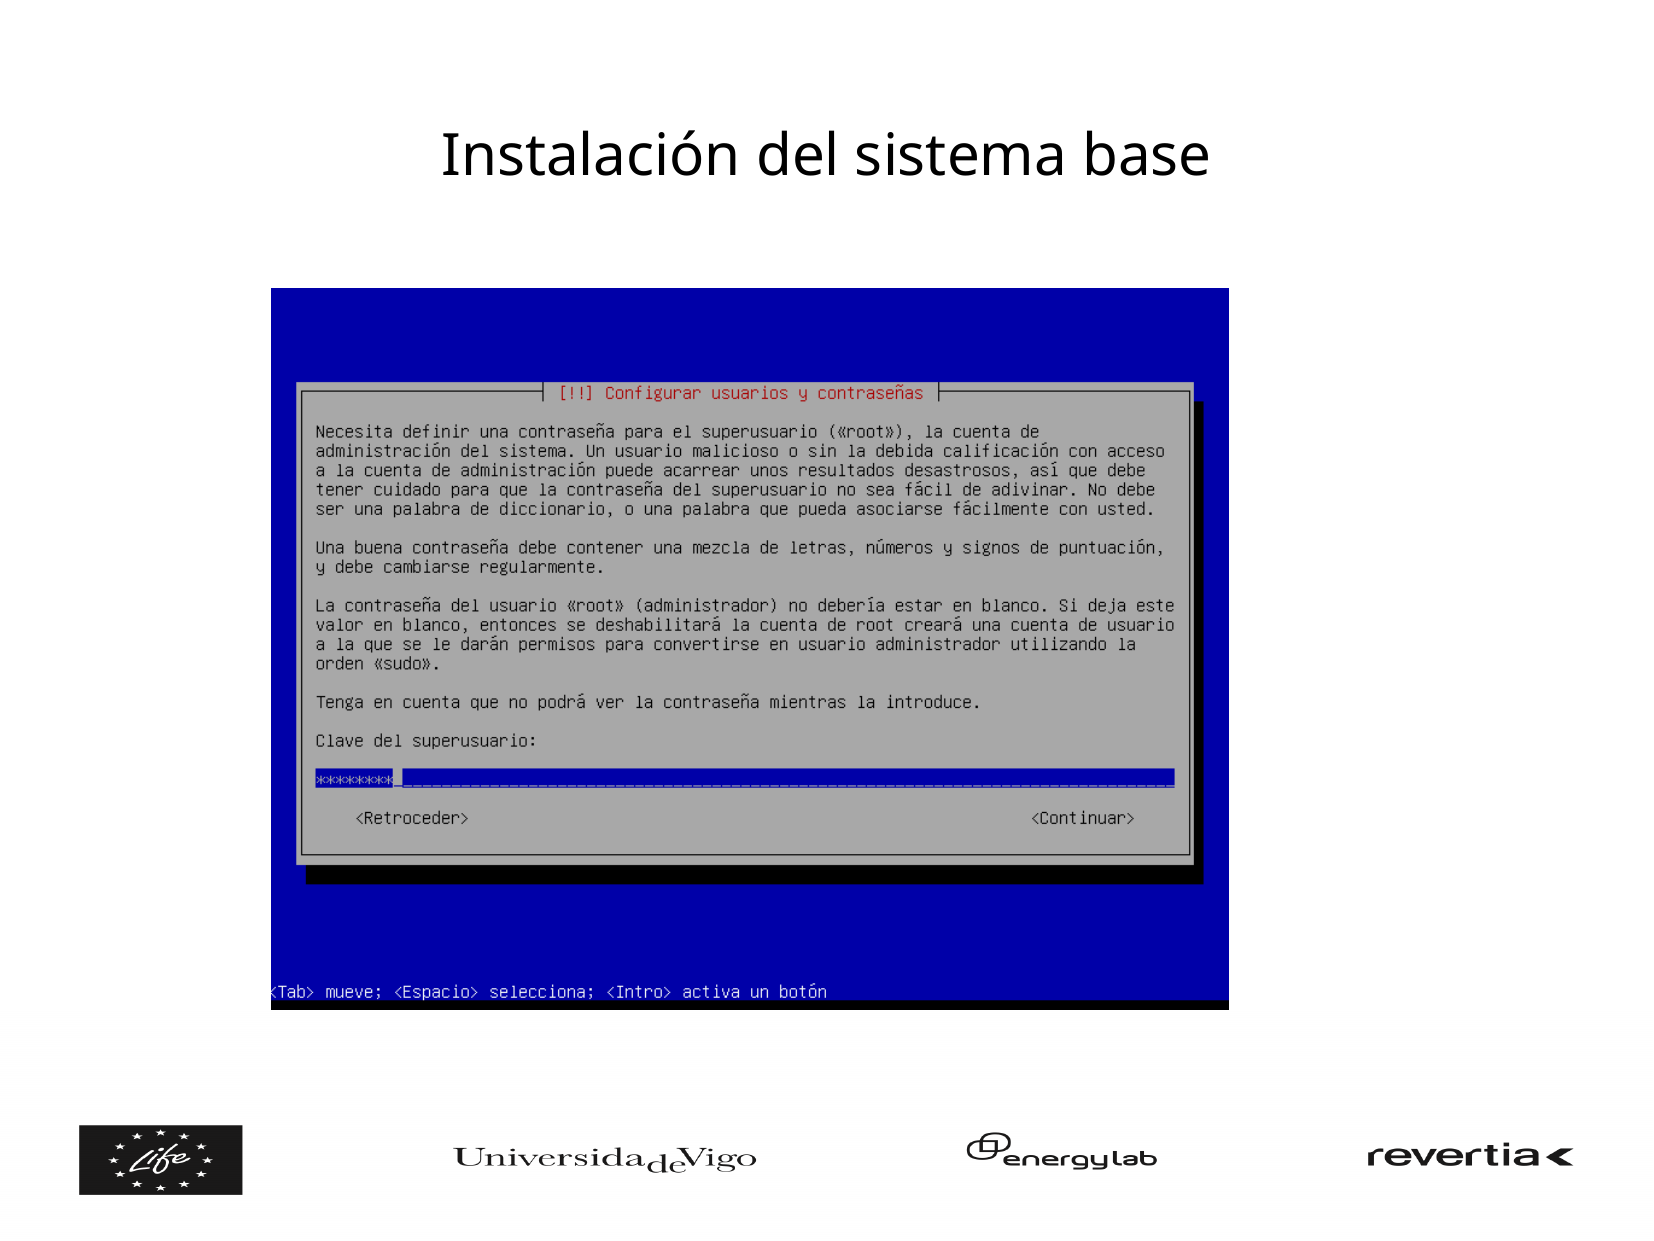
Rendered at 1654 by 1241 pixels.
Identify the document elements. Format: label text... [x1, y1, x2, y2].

picture [0, 288, 1654, 1241]
title Instalación del sistema base [82, 49, 1571, 257]
